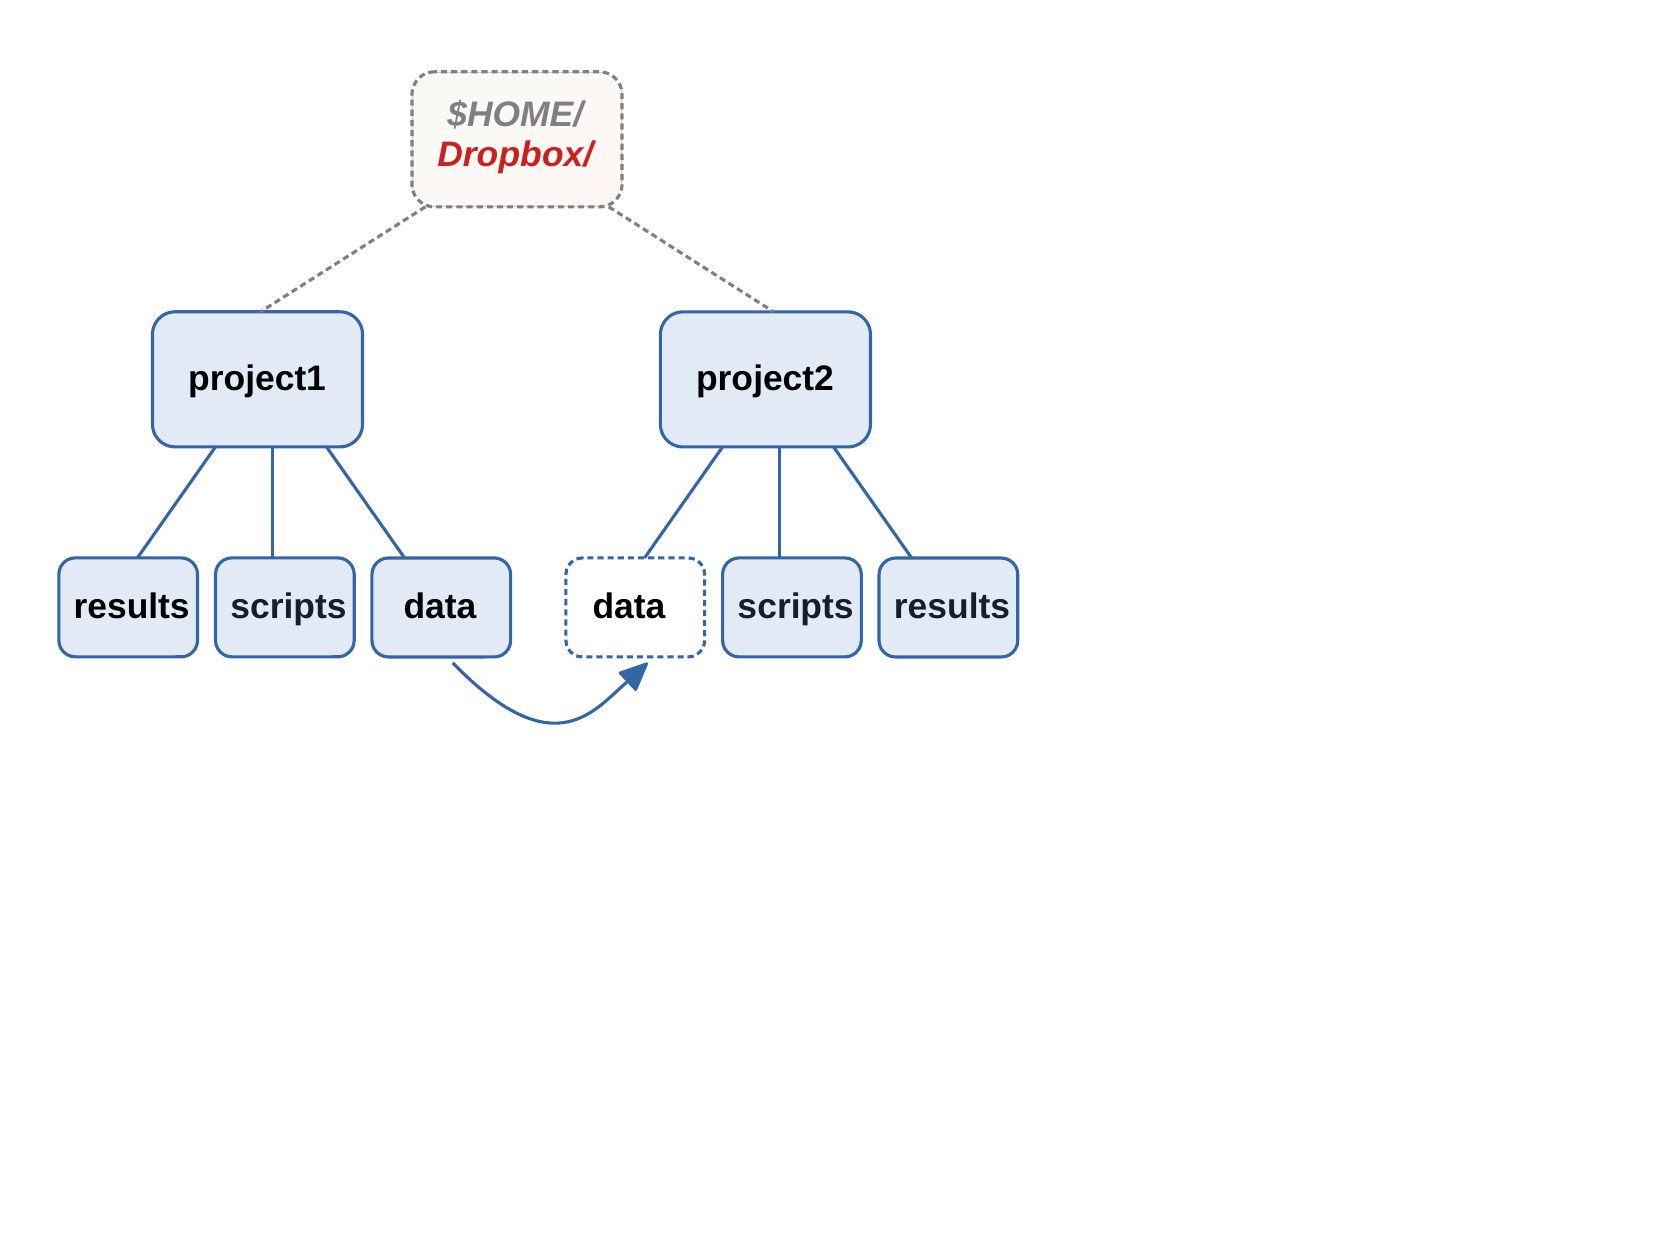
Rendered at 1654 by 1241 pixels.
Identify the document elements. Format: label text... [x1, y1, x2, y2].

text_box [722, 557, 862, 657]
text_box [879, 558, 1018, 658]
text_box [152, 311, 363, 447]
text_box results [1018, 579, 1026, 636]
text_box project1 [173, 350, 346, 446]
text_box [58, 557, 198, 579]
text_box [371, 557, 511, 657]
text_box $HOME/Dropbox/ [418, 87, 613, 184]
text_box [411, 71, 623, 207]
text_box data [577, 579, 687, 636]
text_box results [58, 579, 216, 674]
text_box project2 [681, 350, 856, 446]
text_box scripts [862, 579, 870, 636]
text_box [215, 557, 355, 657]
text_box scripts [355, 579, 363, 636]
text_box data [388, 579, 498, 636]
text_box [660, 311, 871, 447]
